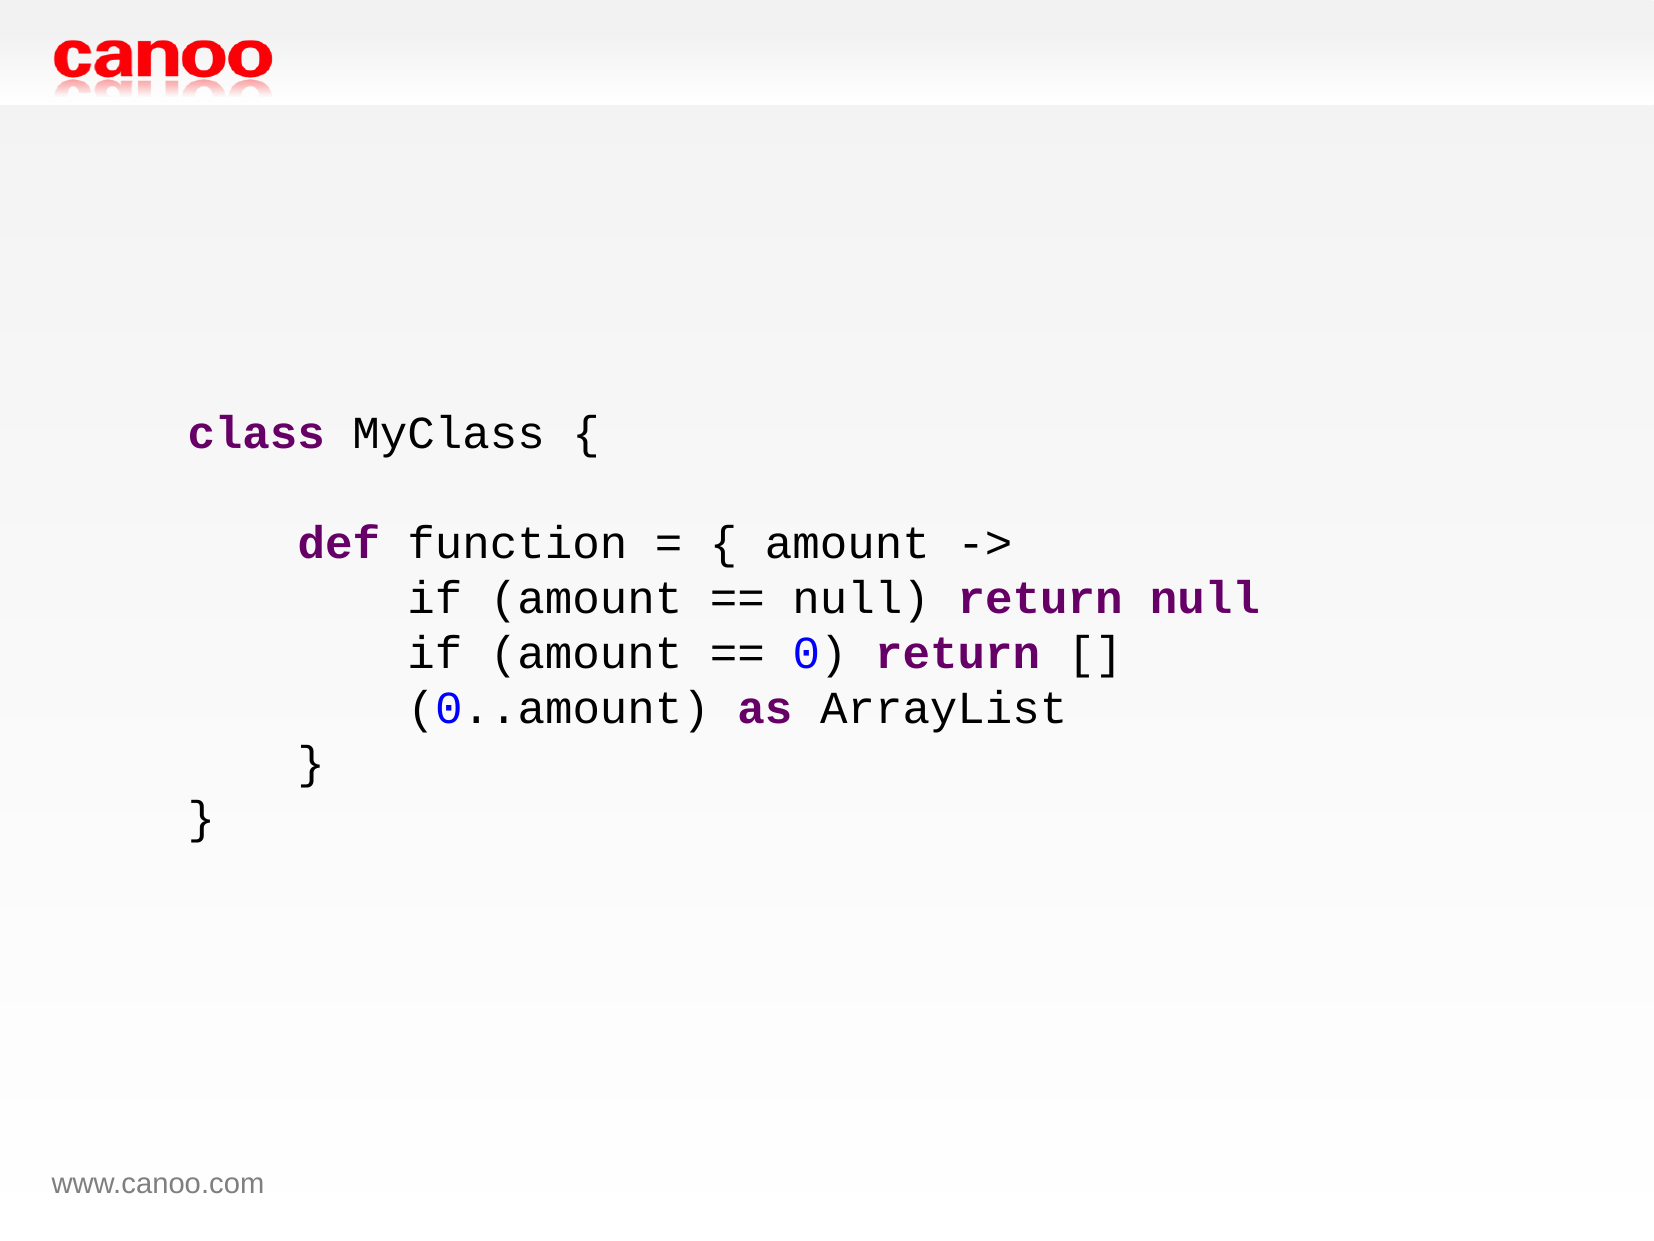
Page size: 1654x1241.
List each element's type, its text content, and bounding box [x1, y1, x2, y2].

picture [51, 37, 273, 119]
text_box class MyClass { def function = { amount -> if (amount == null) return null if (amount == 0) return [] (0..amount) as ArrayList } } [187, 145, 1609, 1100]
